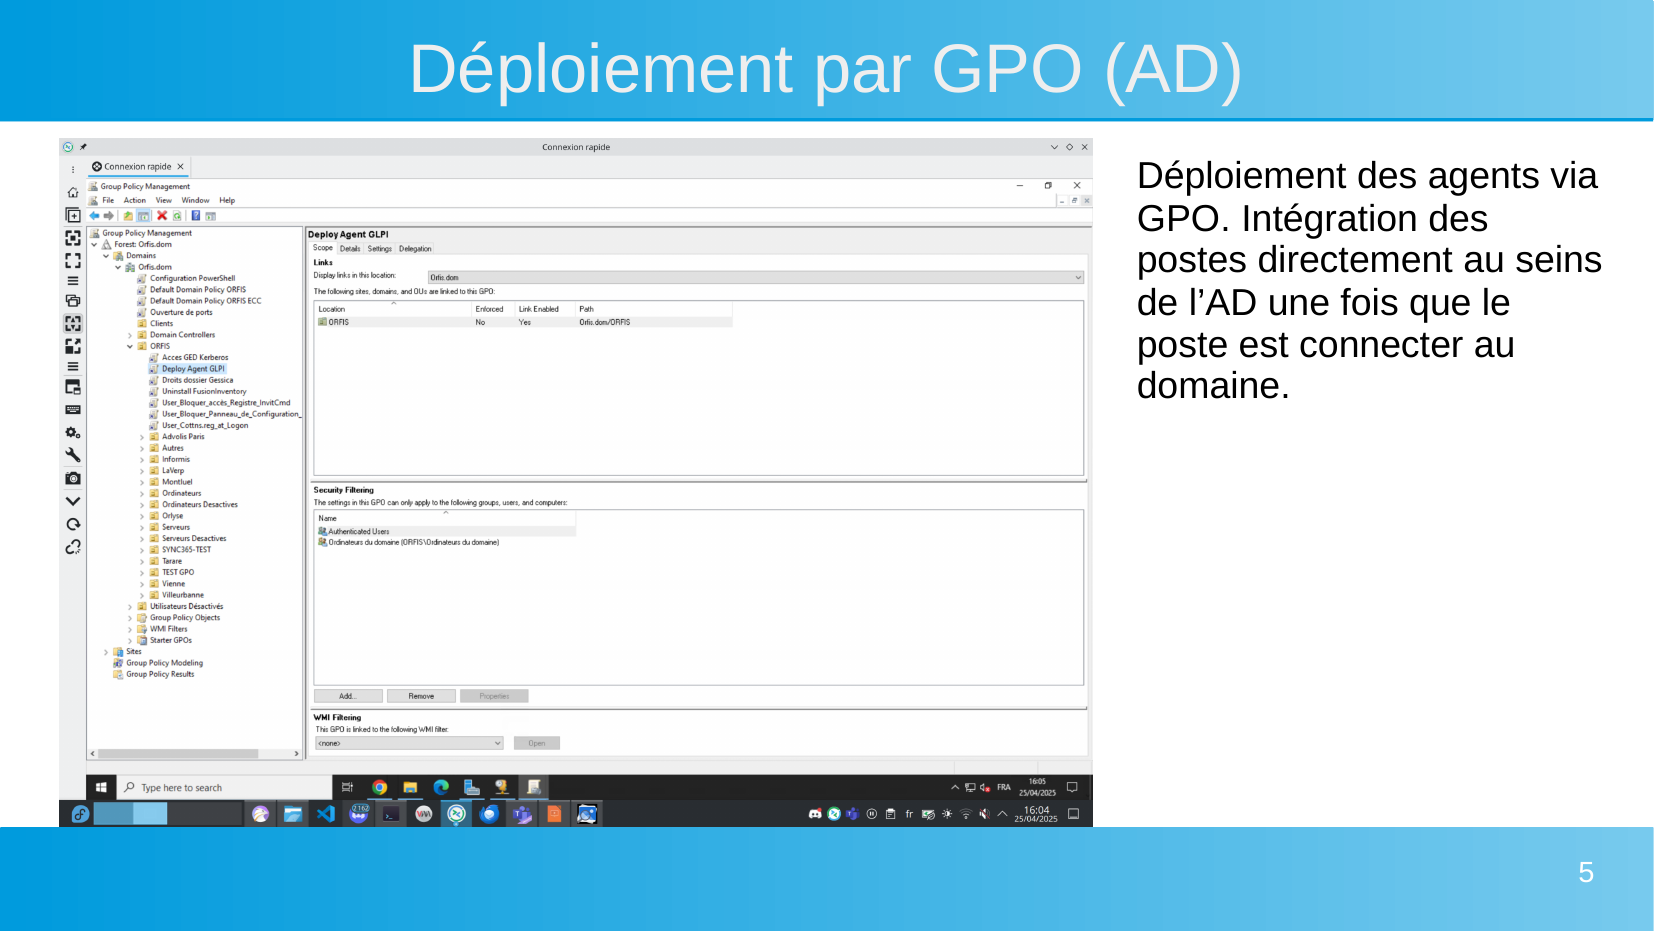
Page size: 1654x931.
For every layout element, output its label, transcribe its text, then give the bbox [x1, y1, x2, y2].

picture [59, 138, 1093, 827]
title Déploiement par GPO (AD) [59, 29, 1595, 108]
text_box Déploiement des agents via GPO. Intégration des postes directement au seins de l’AD une fois que le poste est connecter au domaine. [1122, 147, 1625, 739]
